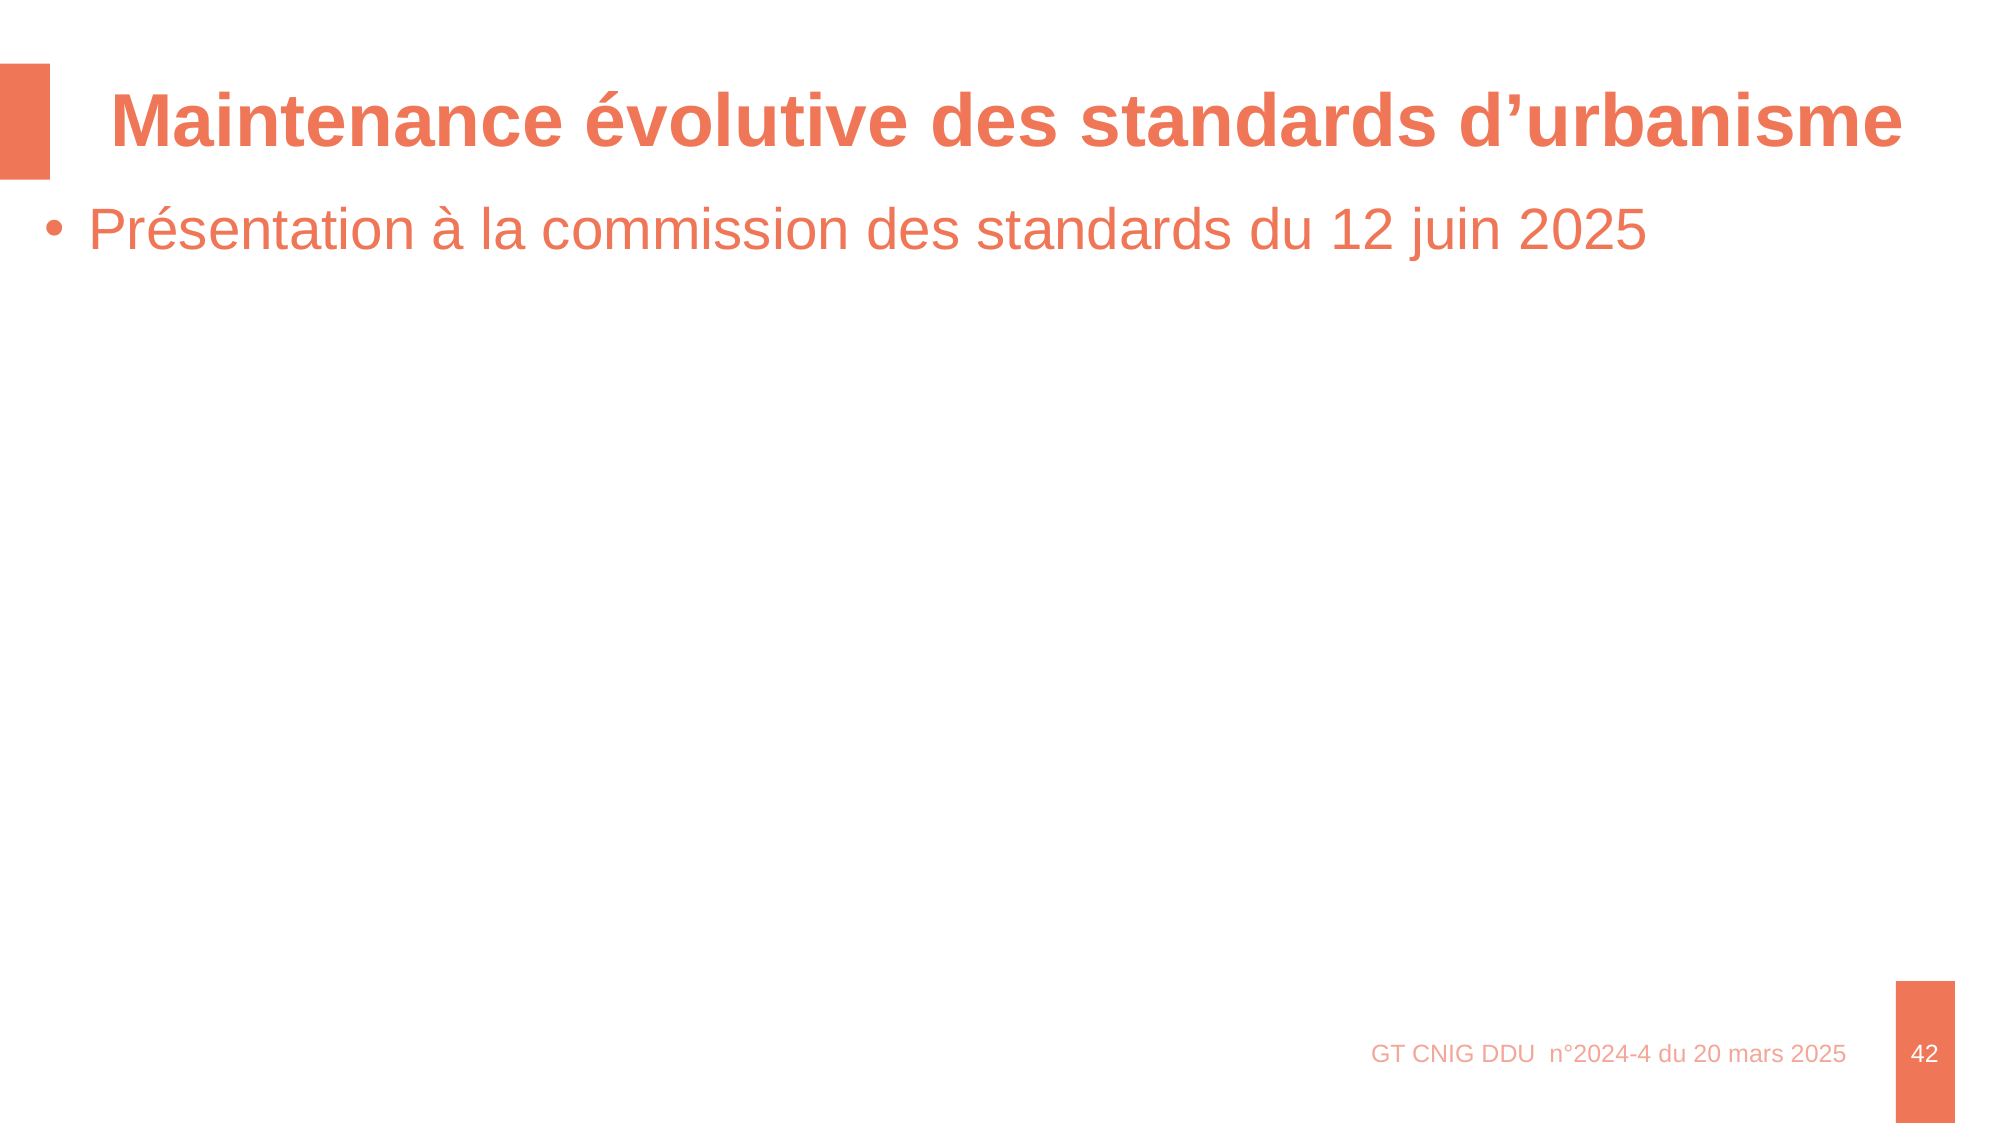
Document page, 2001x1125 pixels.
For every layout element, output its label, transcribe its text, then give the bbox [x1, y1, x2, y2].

title Maintenance évolutive des standards d’urbanisme [74, 70, 1979, 174]
list Présentation à la commission des standards du 12 juin 2025 [29, 191, 2000, 1016]
